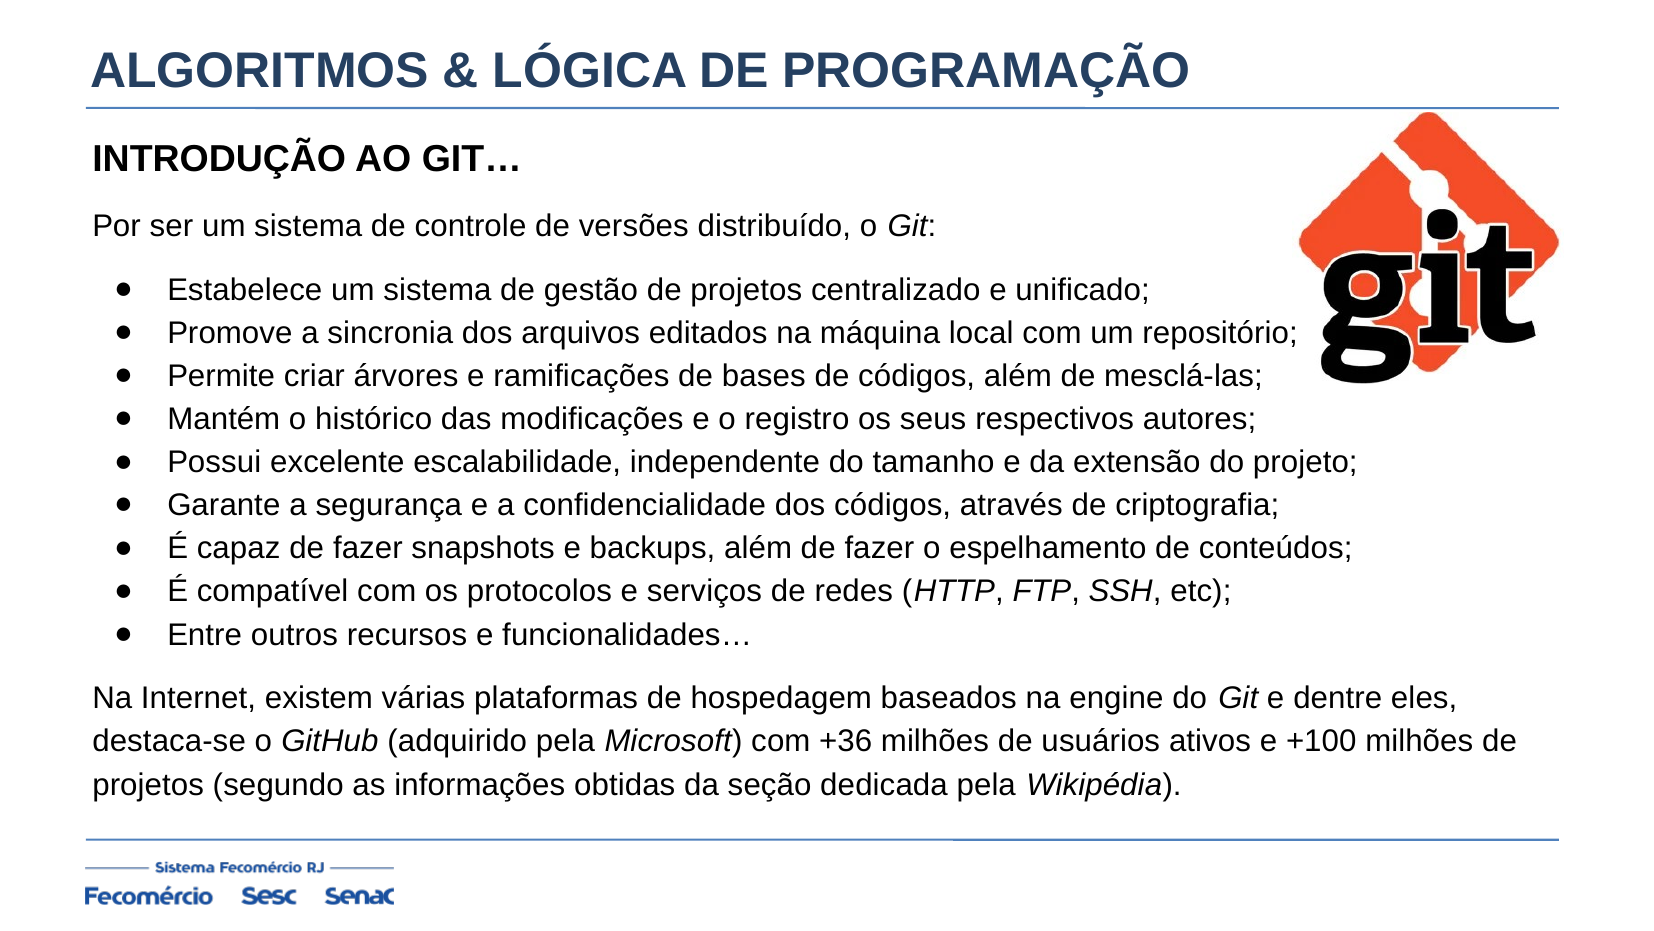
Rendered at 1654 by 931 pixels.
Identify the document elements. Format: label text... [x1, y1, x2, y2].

text_box INTRODUÇÃO AO GIT… Por ser um sistema de controle de versões distribuído, o Git: Estabelece um sistema de gestão de projetos centralizado e unificado; Promove a sincronia dos arquivos editados na máquina local com um repositório; Permite criar árvores e ramificações de bases de códigos, além de mesclá-las; Mantém o histórico das modificações e o registro os seus respectivos autores; Possui excelente escalabilidade, independente do tamanho e da extensão do projeto; Garante a segurança e a confidencialidade dos códigos, através de criptografia; É capaz de fazer snapshots e backups, além de fazer o espelhamento de conteúdos; É compatível com os protocolos e serviços de redes (HTTP, FTP, SSH, etc); Entre outros recursos e funcionalidades… Na Internet, existem várias plataformas de hospedagem baseados na engine do Git e dentre eles, destaca-se o GitHub (adquirido pela Microsoft) com +36 milhões de usuários ativos e +100 milhões de projetos (segundo as informações obtidas da seção dedicada pela Wikipédia). [77, 112, 1564, 836]
picture [62, 845, 416, 921]
text_box ALGORITMOS & LÓGICA DE PROGRAMAÇÃO [90, 32, 1564, 104]
